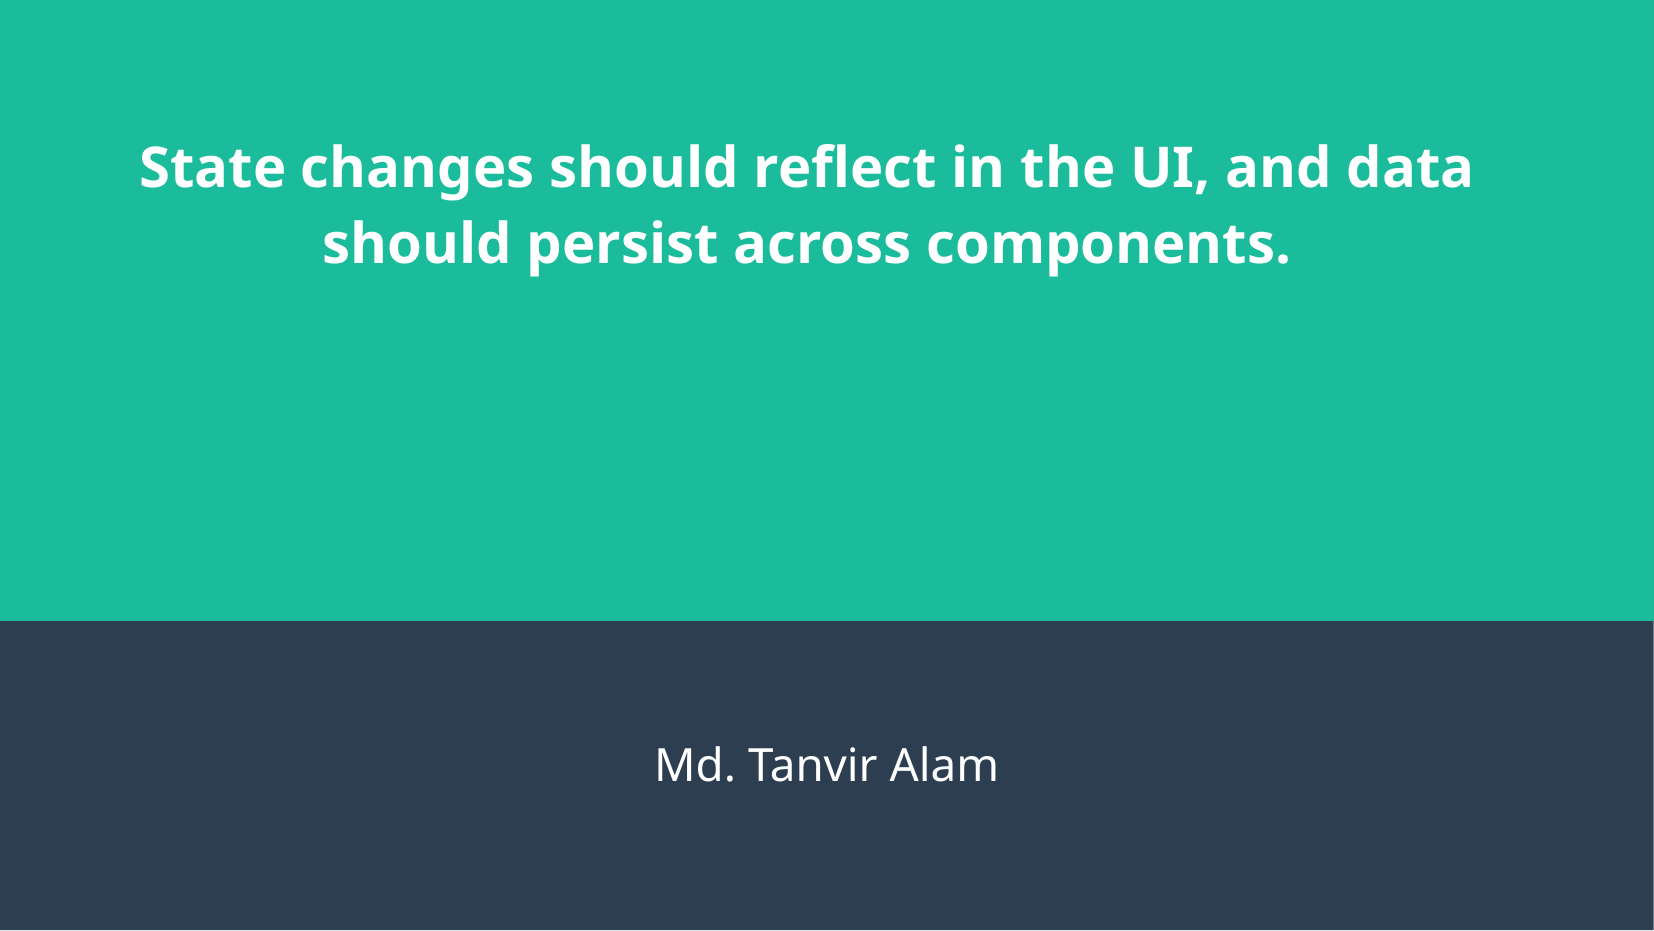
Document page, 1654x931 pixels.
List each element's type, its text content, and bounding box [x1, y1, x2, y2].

title State changes should reflect in the UI, and data should persist across components. [39, 126, 1576, 281]
subtitle Md. Tanvir Alam [59, 642, 1595, 886]
